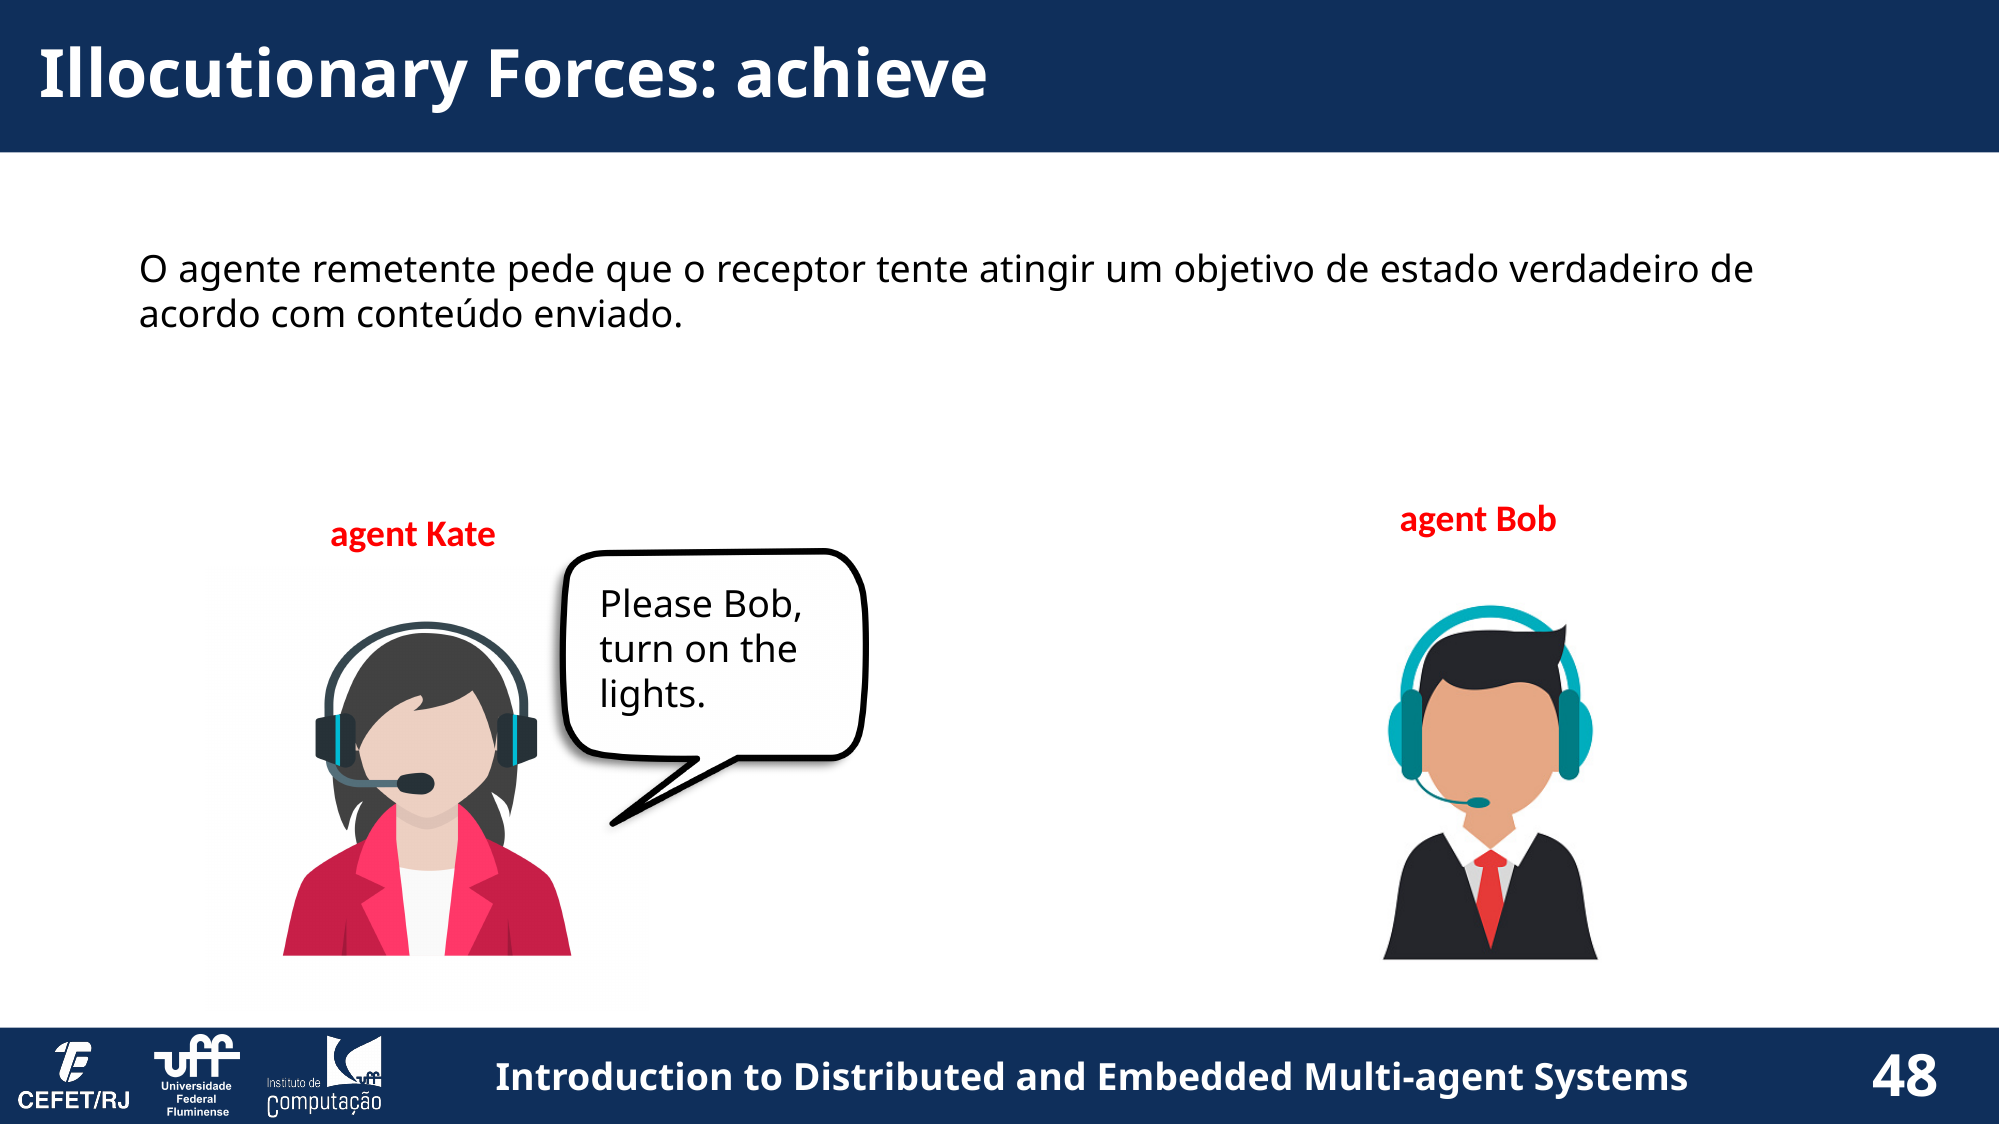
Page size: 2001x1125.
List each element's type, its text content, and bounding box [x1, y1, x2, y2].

text_box agent Kate [295, 501, 531, 562]
picture [18, 1021, 129, 1125]
text_box agent Bob [1360, 486, 1596, 547]
picture [205, 548, 869, 1011]
picture [1268, 560, 1713, 1005]
text_box O agente remetente pede que o receptor tente atingir um objetivo de estado verdadeiro de acordo com conteúdo enviado. [123, 237, 1771, 343]
text_box Please Bob, turn on the lights. [584, 572, 880, 723]
picture [265, 1033, 383, 1118]
picture [153, 1033, 241, 1121]
text_box Illocutionary Forces: achieve [25, 23, 1999, 119]
